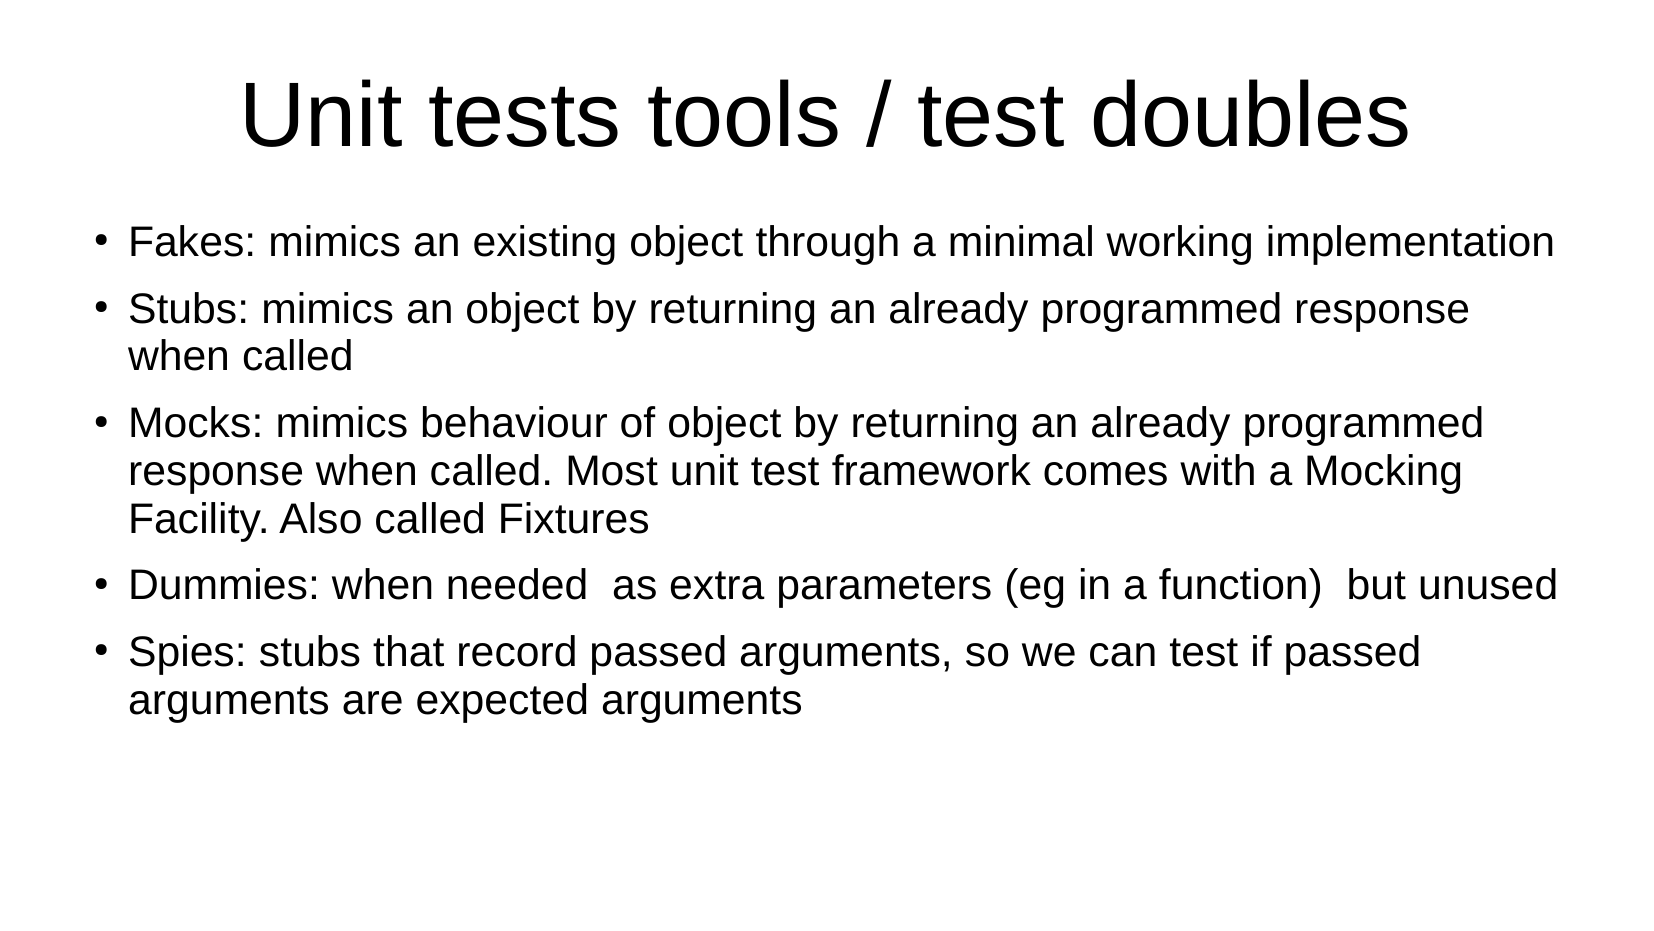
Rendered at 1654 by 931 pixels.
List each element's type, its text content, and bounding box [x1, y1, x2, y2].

title Unit tests tools / test doubles [82, 37, 1571, 193]
list Fakes: mimics an existing object through a minimal working implementation Stubs: mimics an object by returning an already programmed response when called Mocks: mimics behaviour of object by returning an already programmed response when called. Most unit test framework comes with a Mocking Facility. Also called Fixtures Dummies: when needed as extra parameters (eg in a function) but unused Spies: stubs that record passed arguments, so we can test if passed arguments are expected arguments [82, 217, 1571, 758]
